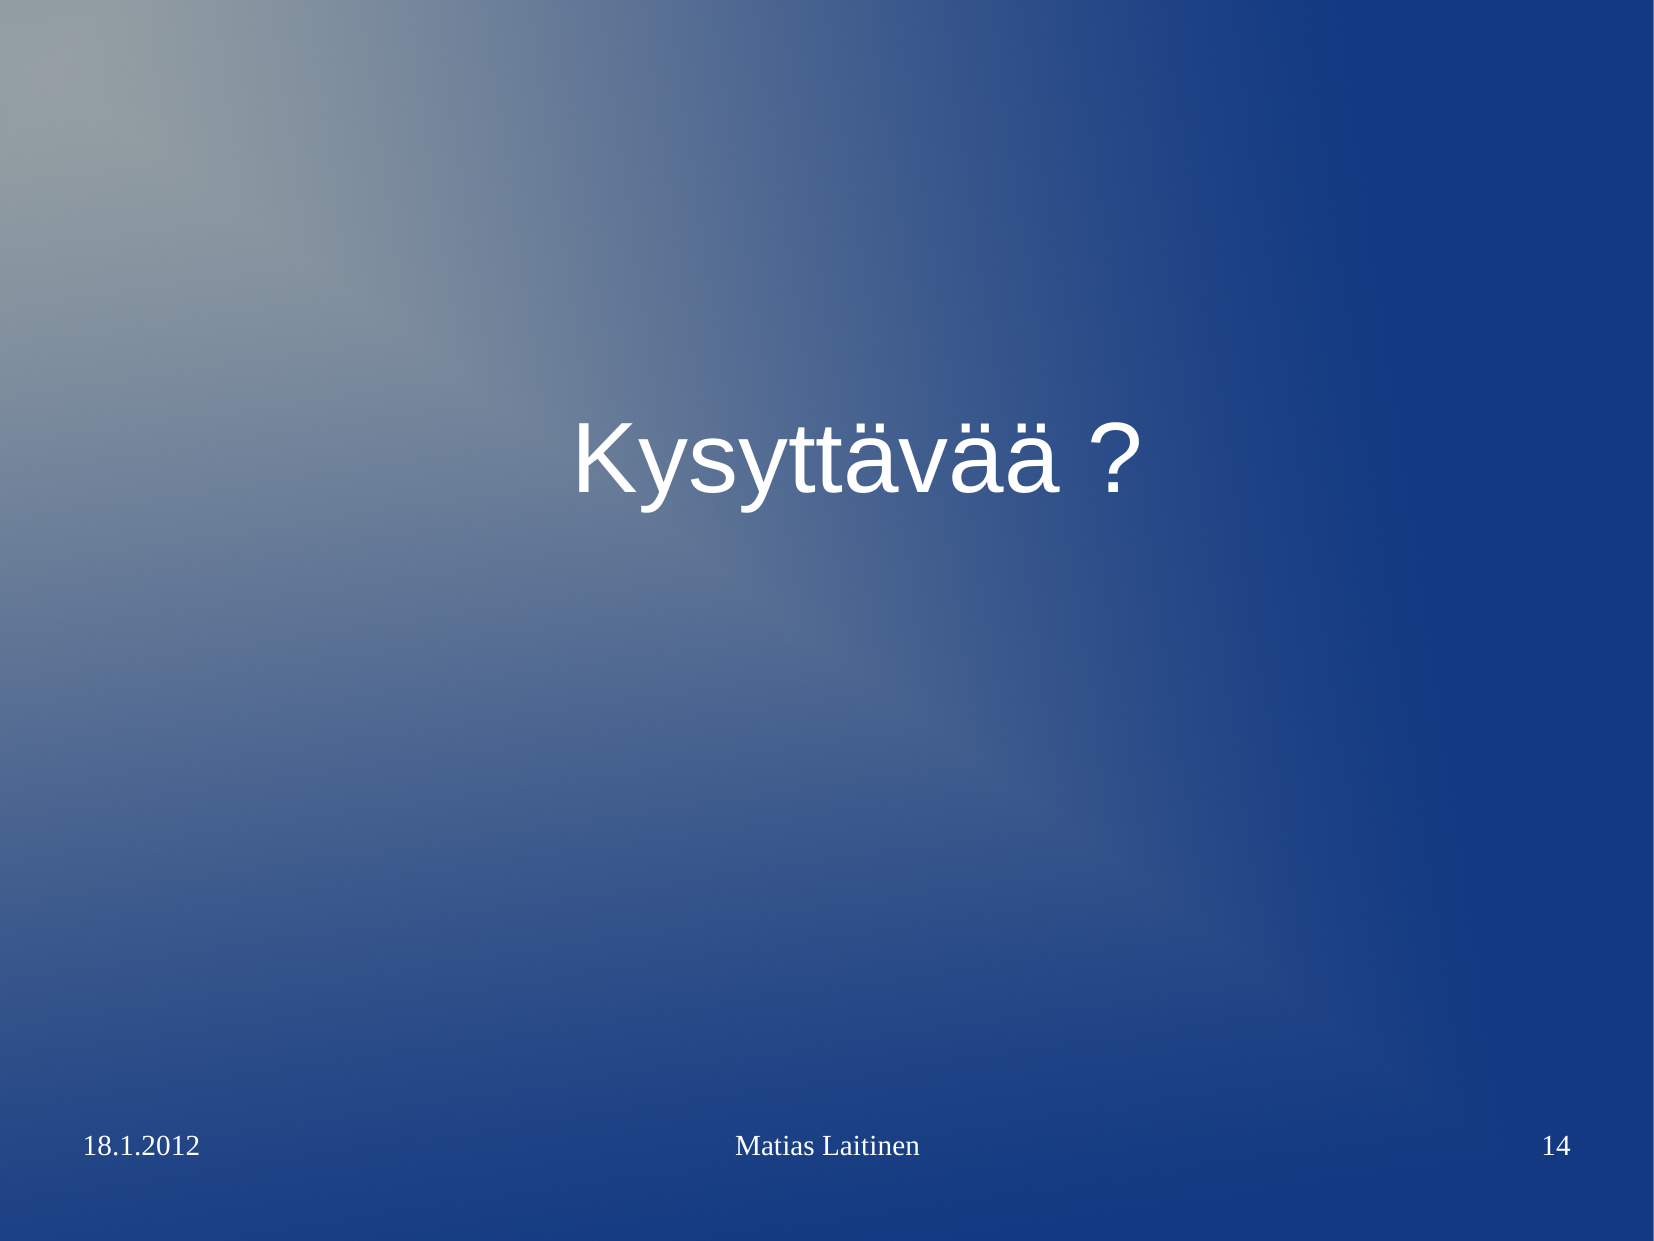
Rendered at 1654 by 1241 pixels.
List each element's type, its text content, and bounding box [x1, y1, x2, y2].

title Kysyttävää ? [76, 354, 1565, 562]
picture [0, 0, 1654, 1241]
